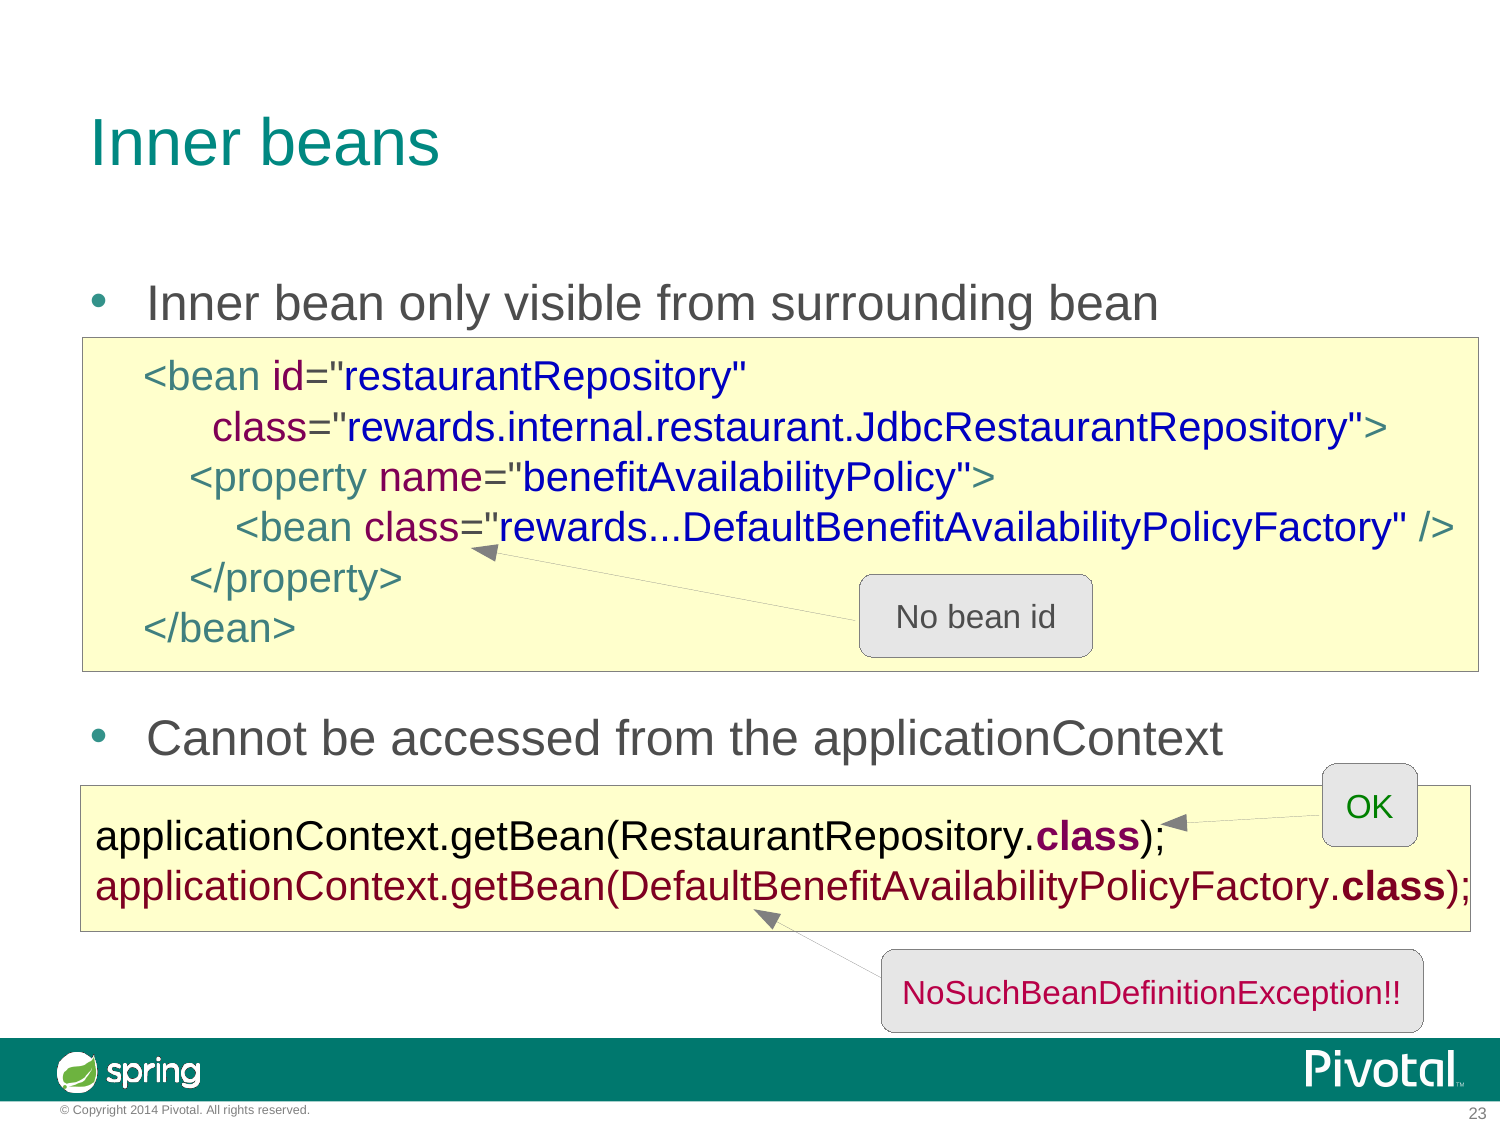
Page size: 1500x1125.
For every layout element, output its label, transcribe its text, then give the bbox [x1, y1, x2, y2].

text_box <bean id="restaurantRepository" class="rewards.internal.restaurant.JdbcRestaurantRepository"> <property name="benefitAvailabilityPolicy"> <bean class="rewards...DefaultBenefitAvailabilityPolicyFactory" /> </property> </bean> [82, 337, 1479, 672]
picture [32, 1041, 210, 1103]
text_box OK [1322, 763, 1418, 847]
list Inner bean only visible from surrounding bean Cannot be accessed from the applicationContext [799, 932, 1426, 1005]
title Inner beans [75, 45, 1426, 233]
text_box NoSuchBeanDefinitionException!! [881, 949, 1424, 1033]
list Inner bean only visible from surrounding bean Cannot be accessed from the applicationContext [75, 262, 1426, 1005]
picture [1306, 1050, 1464, 1087]
text_box No bean id [859, 574, 1093, 658]
text_box applicationContext.getBean(RestaurantRepository.class); applicationContext.getBean(DefaultBenefitAvailabilityPolicyFactory.class); [80, 785, 1471, 932]
